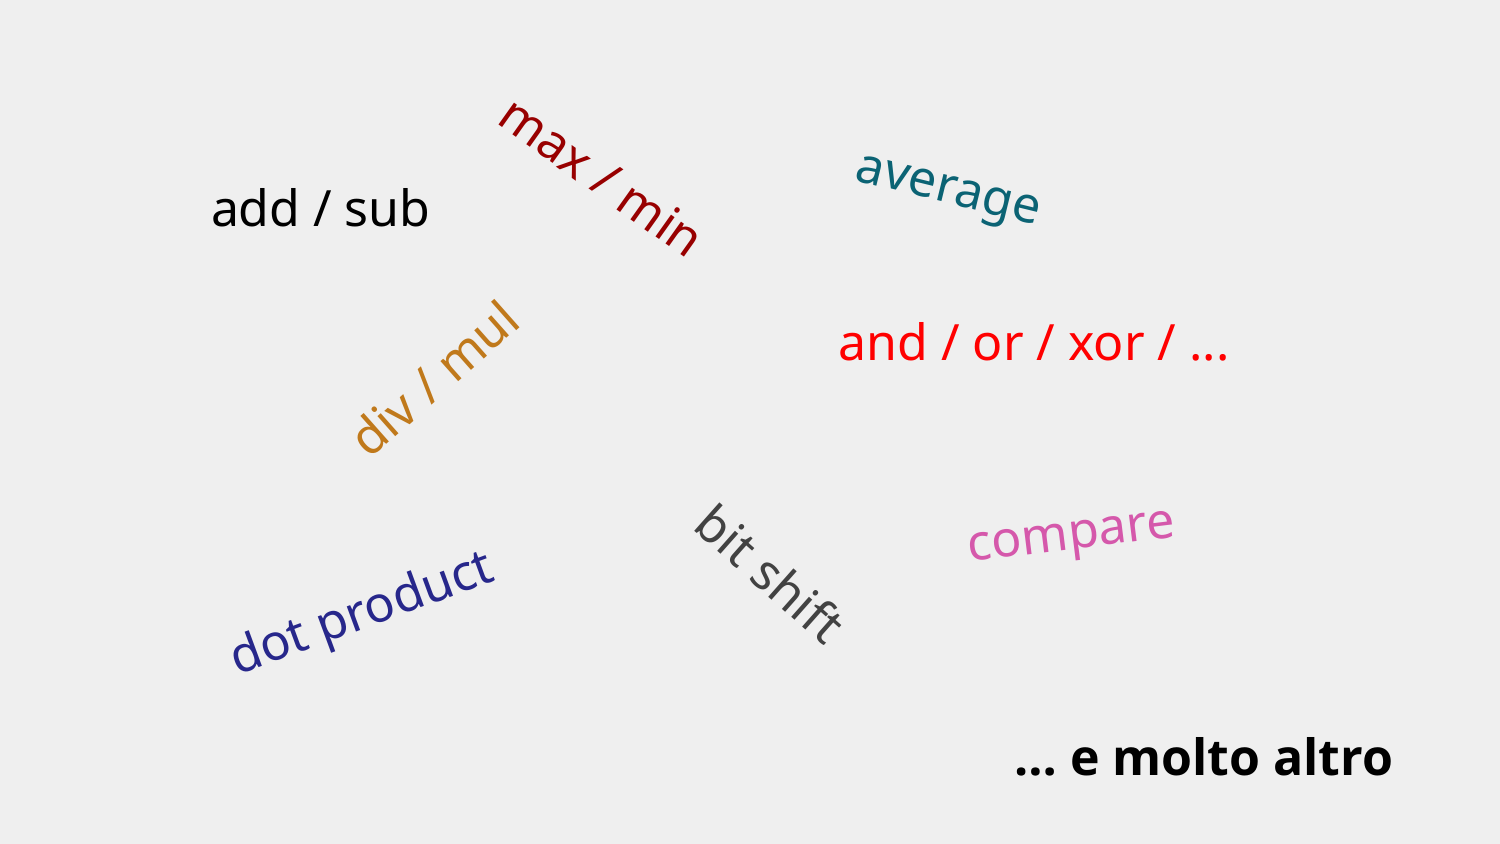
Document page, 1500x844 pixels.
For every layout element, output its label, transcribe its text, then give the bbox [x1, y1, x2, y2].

text_box compare [947, 451, 1348, 614]
text_box max / min [450, 61, 848, 393]
text_box dot product [200, 473, 637, 730]
text_box average [827, 113, 1250, 295]
text_box … e molto altro [999, 710, 1500, 790]
text_box and / or / xor / ... [823, 295, 1500, 401]
text_box bit shift [642, 470, 999, 818]
text_box div / mul [315, 227, 616, 513]
text_box add / sub [195, 161, 572, 276]
